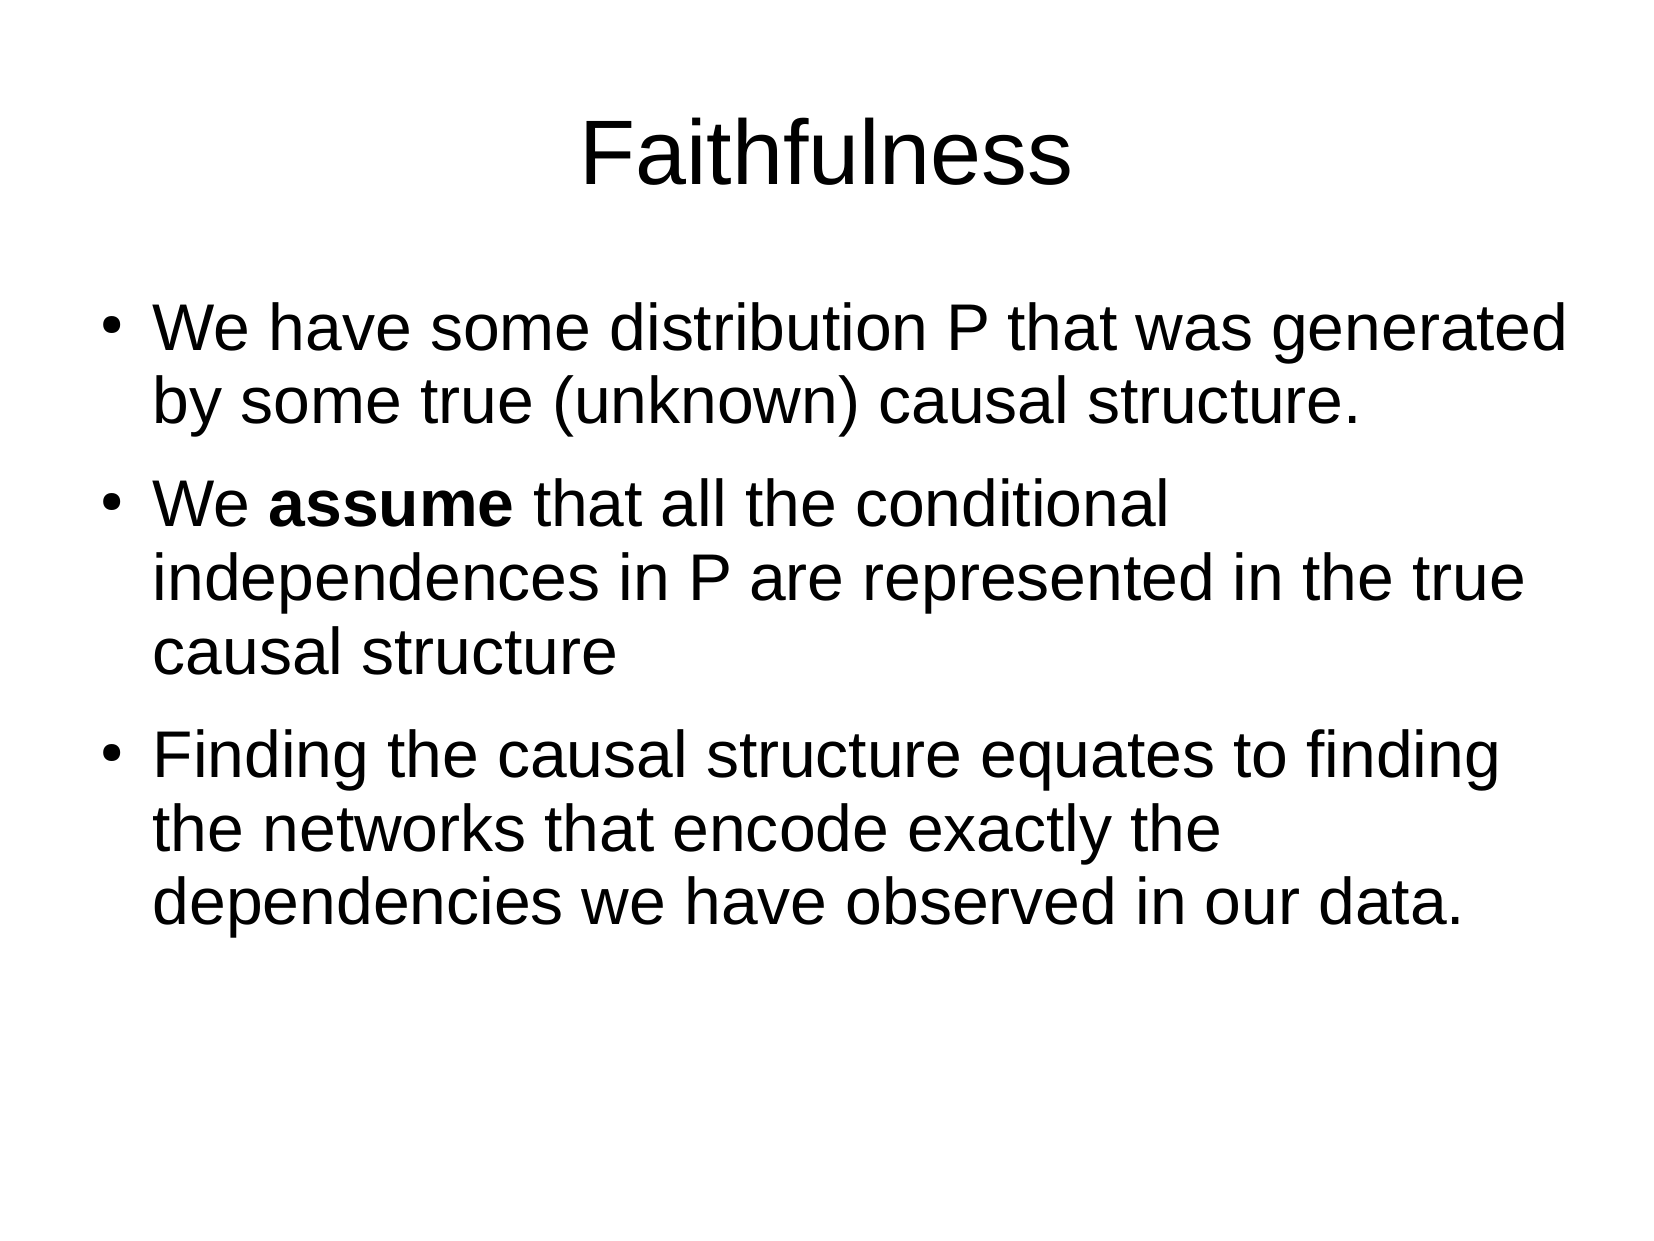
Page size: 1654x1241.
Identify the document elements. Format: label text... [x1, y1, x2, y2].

title Faithfulness [82, 49, 1571, 257]
list We have some distribution P that was generated by some true (unknown) causal structure. We assume that all the conditional independences in P are represented in the true causal structure Finding the causal structure equates to finding the networks that encode exactly the dependencies we have observed in our data. [82, 290, 1571, 1010]
